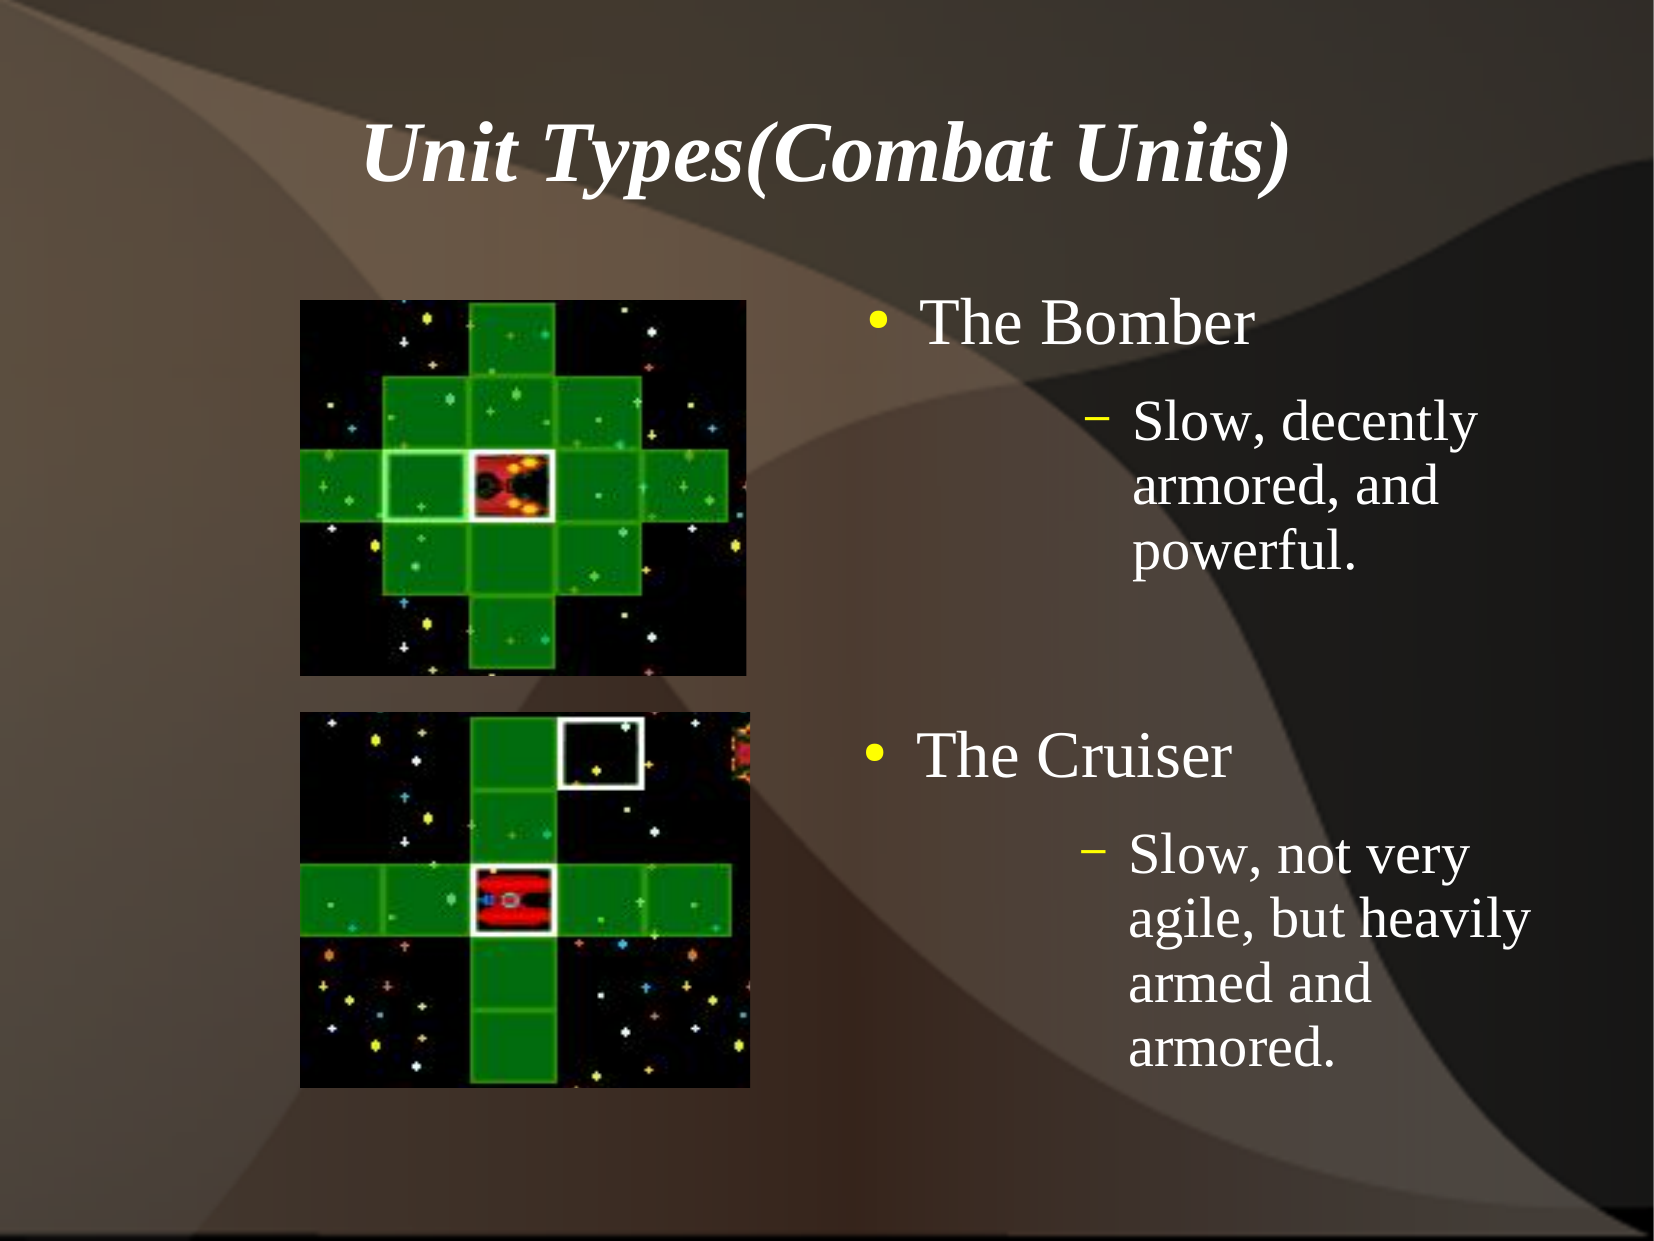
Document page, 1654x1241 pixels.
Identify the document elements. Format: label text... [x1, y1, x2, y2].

list The Bomber Slow, decently armored, and powerful. [848, 284, 1576, 676]
picture [0, 0, 1654, 1241]
list The Cruiser Slow, not very agile, but heavily armed and armored. [845, 717, 1572, 1109]
title Unit Types(Combat Units) [82, 49, 1571, 257]
